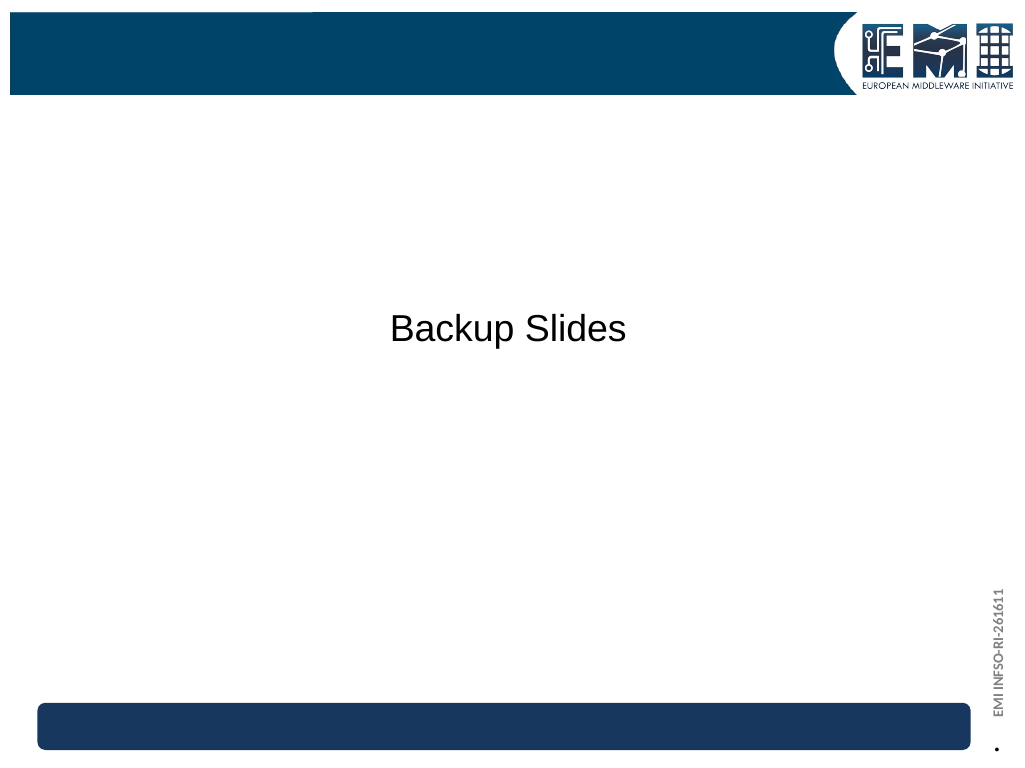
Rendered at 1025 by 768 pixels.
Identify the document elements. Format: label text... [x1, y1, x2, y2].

picture [19, 12, 857, 95]
text_box Backup Slides [375, 300, 642, 357]
picture [862, 23, 1013, 89]
picture [9, 12, 16, 95]
